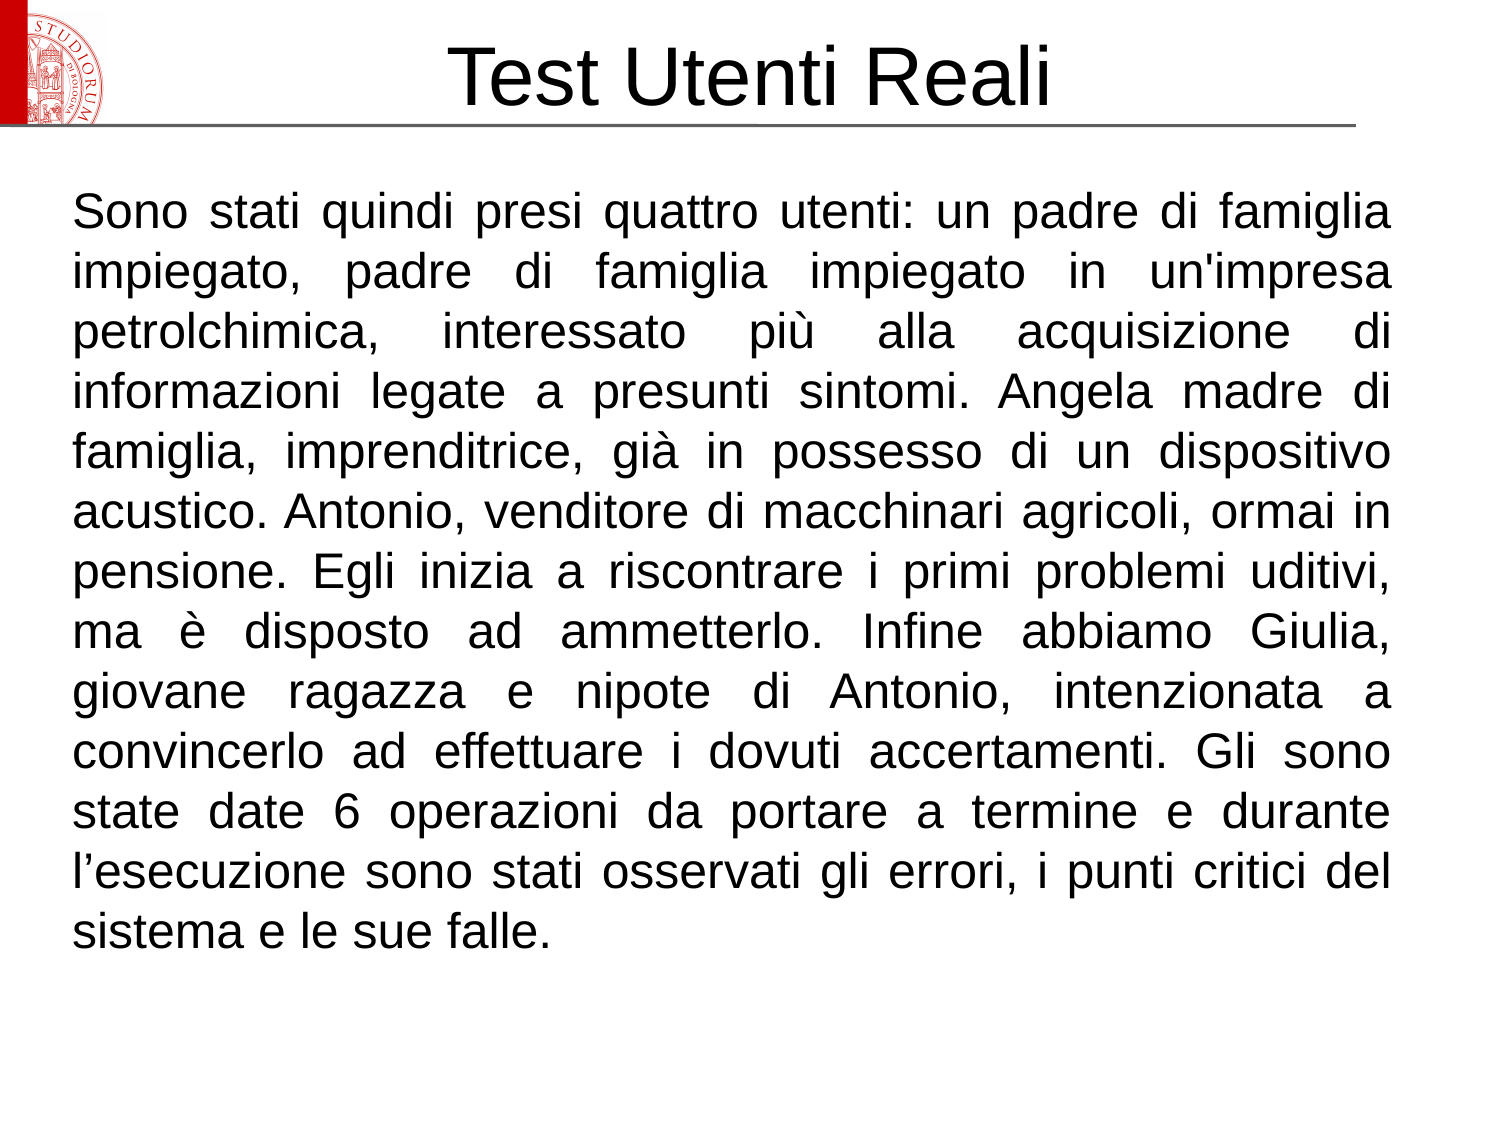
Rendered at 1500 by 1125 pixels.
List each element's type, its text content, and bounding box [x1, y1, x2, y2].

picture [28, 11, 107, 123]
title Test Utenti Reali [75, 7, 1425, 114]
list Sono stati quindi presi quattro utenti: un padre di famiglia impiegato, padre di famiglia impiegato in un'impresa petrolchimica, interessato più alla acquisizione di informazioni legate a presunti sintomi. Angela madre di famiglia, imprenditrice, già in possesso di un dispositivo acustico. Antonio, venditore di macchinari agricoli, ormai in pensione. Egli inizia a riscontrare i primi problemi uditivi, ma è disposto ad ammetterlo. Infine abbiamo Giulia, giovane ragazza e nipote di Antonio, intenzionata a convincerlo ad effettuare i dovuti accertamenti. Gli sono state date 6 operazioni da portare a termine e durante l’esecuzione sono stati osservati gli errori, i punti critici del sistema e le sue falle. [56, 163, 1407, 1008]
